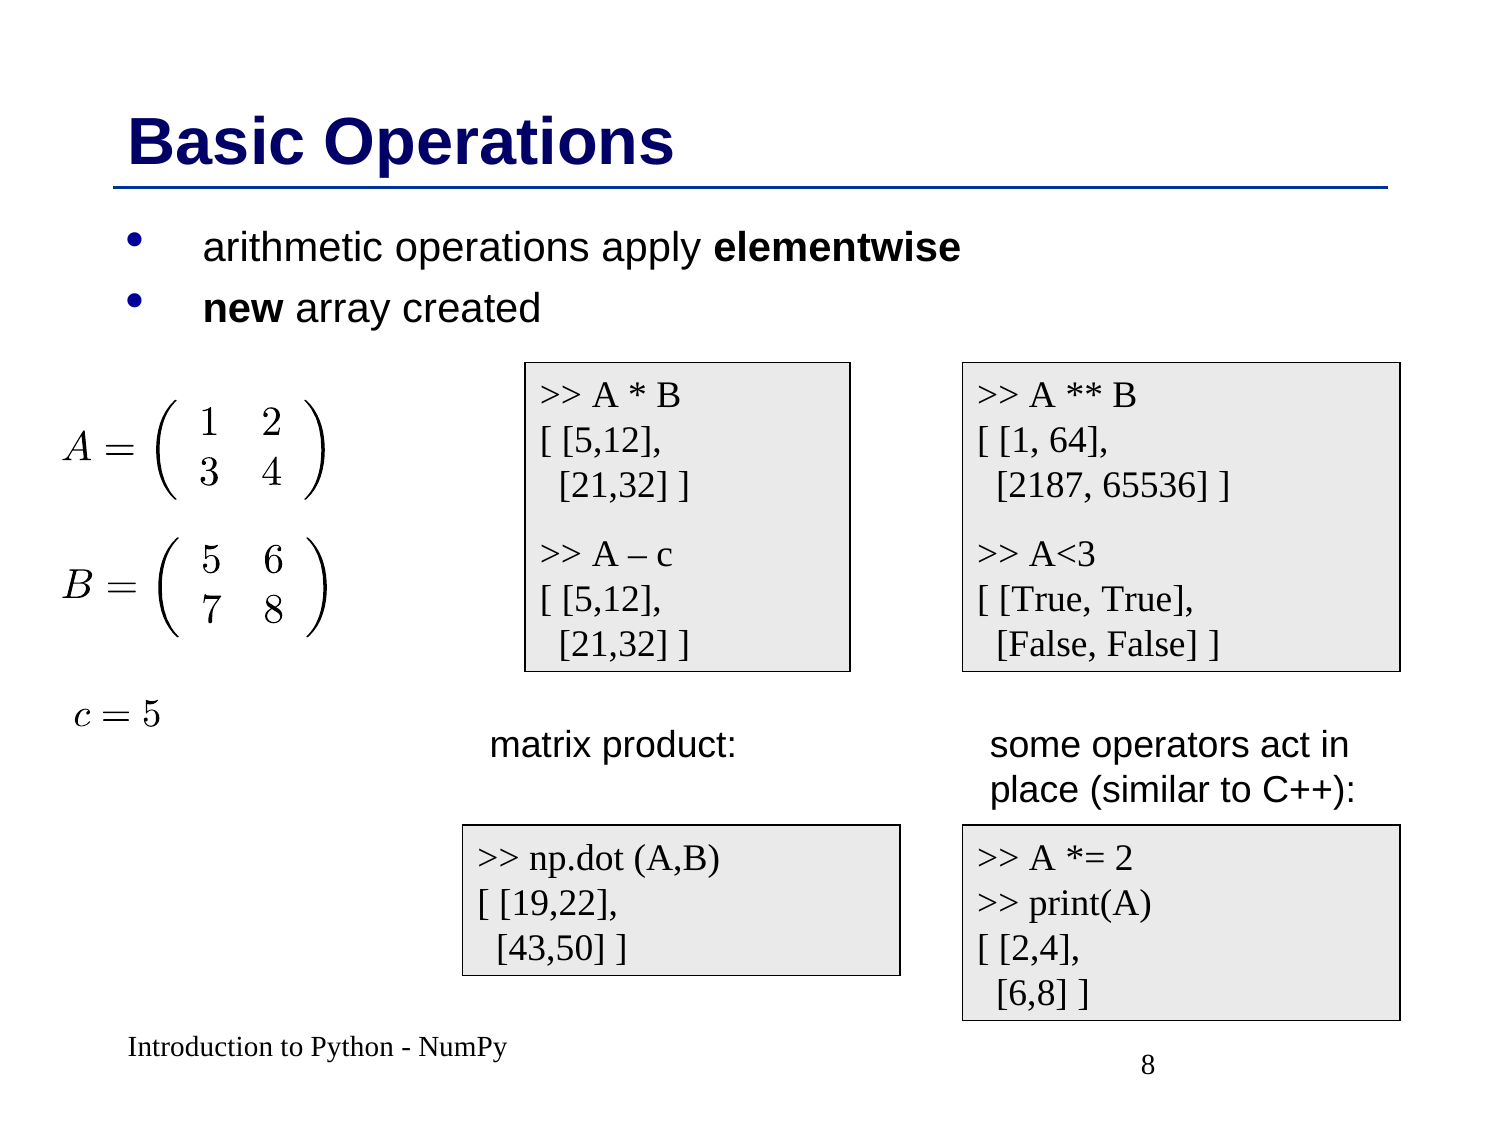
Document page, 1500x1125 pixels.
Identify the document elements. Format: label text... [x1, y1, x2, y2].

text_box [156, 399, 177, 500]
text_box >> A *= 2 >> print(A) [ [2,4], [6,8] ] [962, 824, 1401, 1021]
text_box [263, 407, 280, 435]
text_box >> A * B [ [5,12], [21,32] ] >> A – c [ [5,12], [21,32] ] [524, 362, 850, 672]
text_box [62, 430, 92, 461]
text_box [203, 544, 220, 574]
text_box [200, 457, 218, 486]
text_box <number> [1074, 1025, 1388, 1101]
text_box [62, 569, 93, 598]
text_box [203, 594, 222, 624]
text_box some operators act in place (similar to C++): [974, 712, 1401, 818]
title Basic Operations [112, 89, 1388, 186]
text_box [74, 708, 91, 727]
text_box [306, 537, 327, 638]
text_box [304, 399, 325, 500]
text_box [262, 456, 281, 485]
text_box [158, 537, 179, 638]
text_box [265, 594, 283, 624]
text_box Introduction to Python - NumPy [112, 1025, 501, 1101]
text_box [143, 699, 160, 727]
text_box >> np.dot (A,B) [ [19,22], [43,50] ] [462, 824, 901, 976]
text_box [202, 407, 217, 435]
text_box [265, 544, 283, 574]
text_box >> A ** B [ [1, 64], [2187, 65536] ] >> A<3 [ [True, True], [False, False] ] [962, 362, 1401, 672]
list arithmetic operations apply elementwise new array created [112, 212, 1438, 963]
text_box matrix product: [474, 712, 901, 773]
